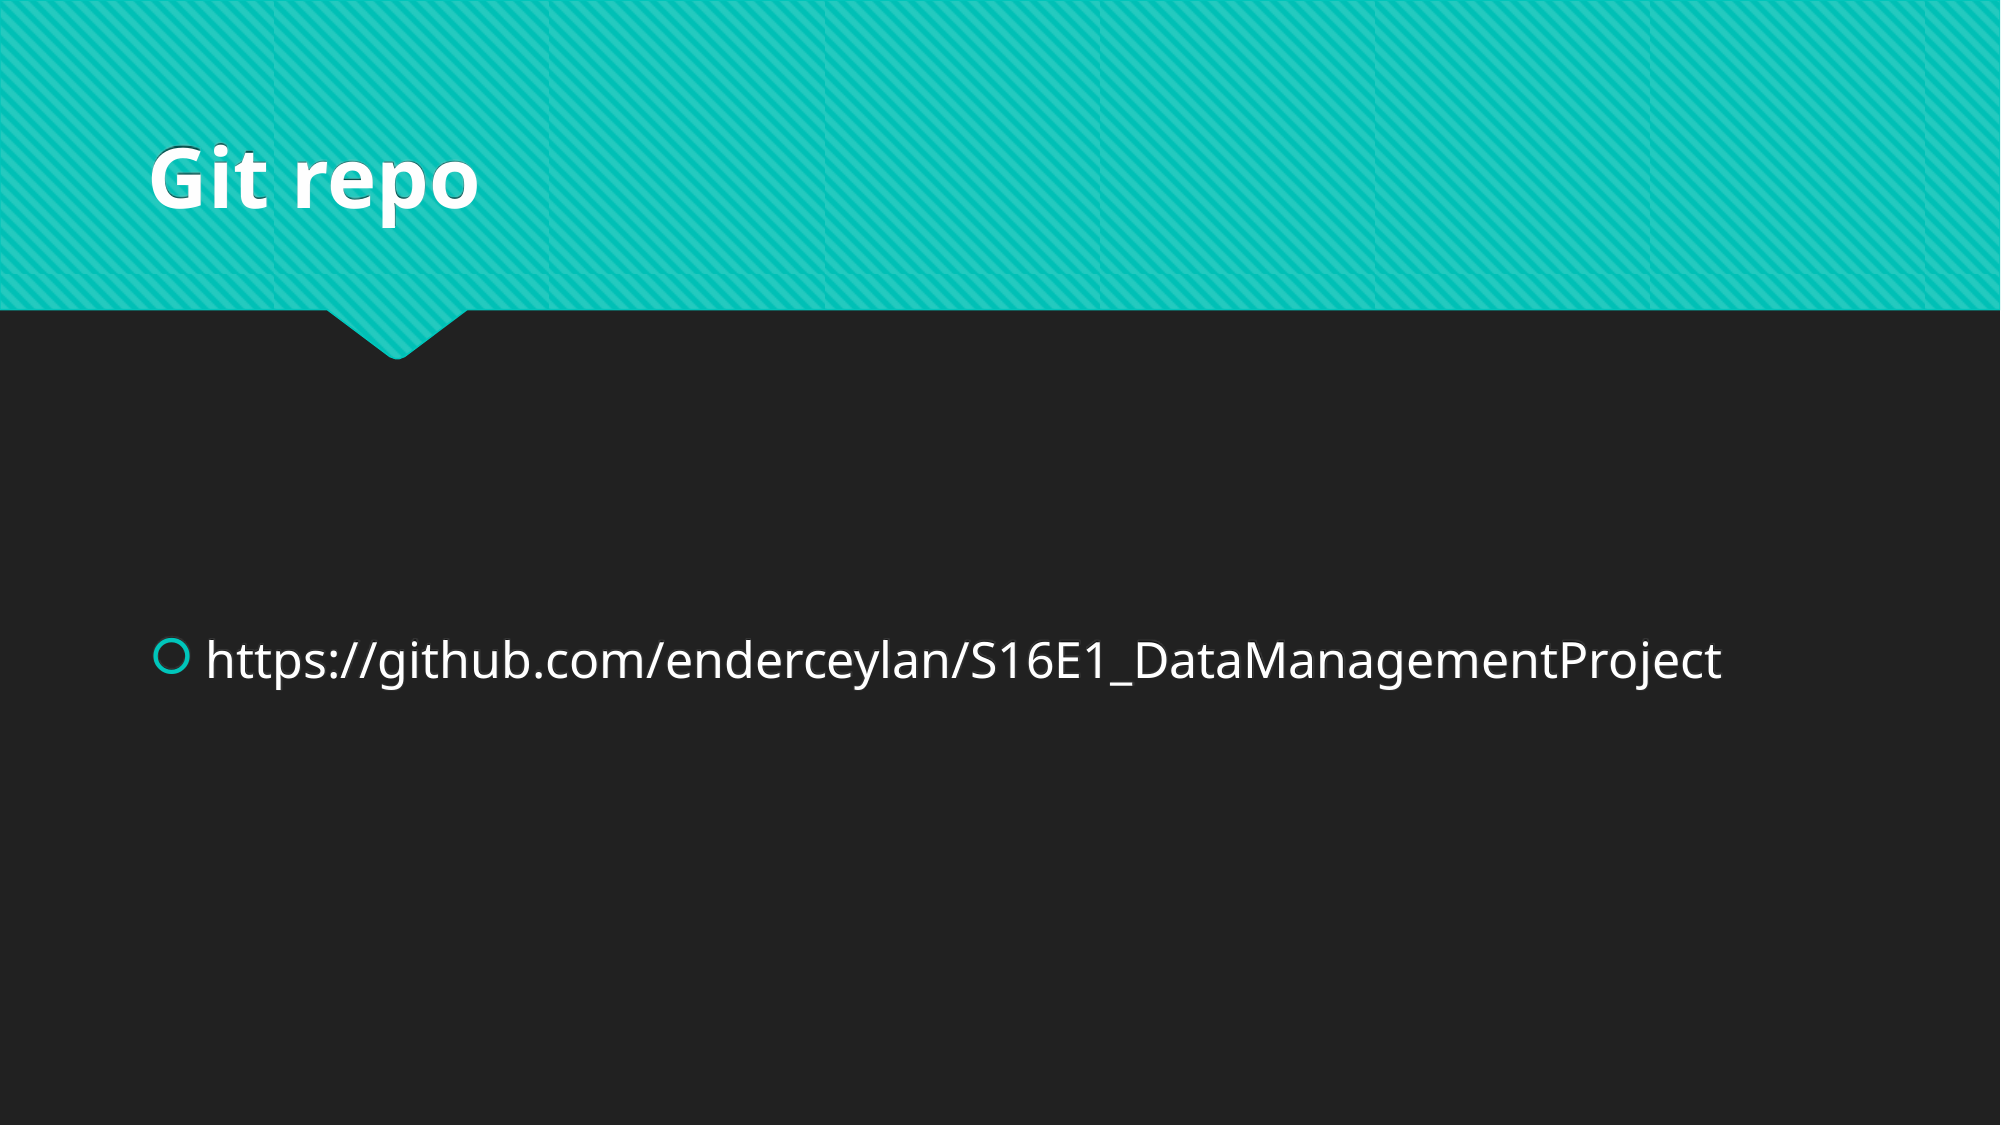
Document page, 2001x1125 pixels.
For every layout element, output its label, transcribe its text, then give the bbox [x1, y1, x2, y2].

title Git repo [132, 73, 1868, 233]
list https://github.com/enderceylan/S16E1_DataManagementProject [134, 364, 1866, 962]
